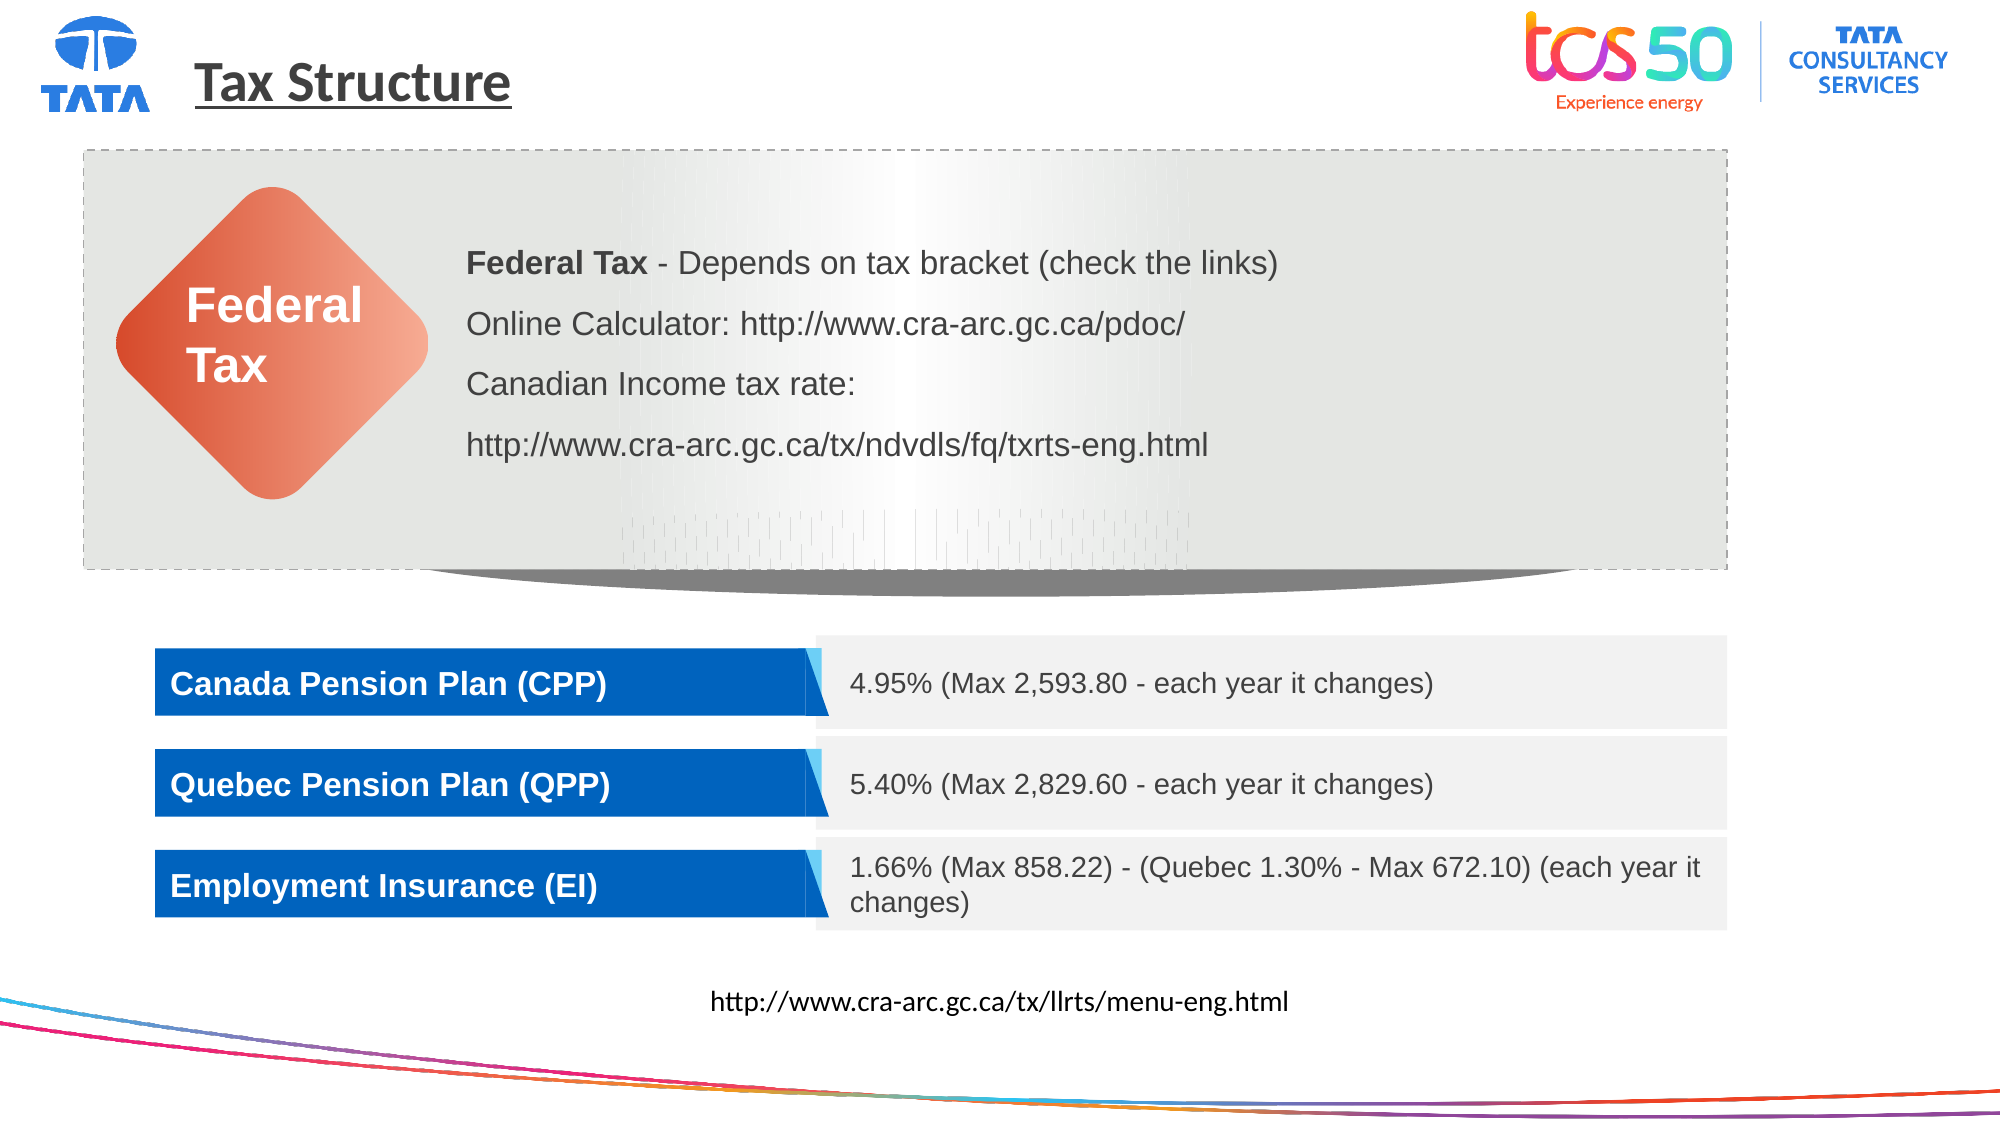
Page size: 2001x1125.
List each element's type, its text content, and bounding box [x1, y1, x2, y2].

text_box Federal Tax - Depends on tax bracket (check the links) Online Calculator: http://www.cra-arc.gc.ca/pdoc/ Canadian Income tax rate: http://www.cra-arc.gc.ca/tx/ndvdls/fq/txrts-eng.html [451, 233, 1295, 471]
picture [1526, 11, 1948, 112]
text_box Employment Insurance (EI) [155, 849, 805, 918]
text_box [83, 149, 1728, 597]
text_box 1.66% (Max 858.22) - (Quebec 1.30% - Max 672.10) (each year it changes) [815, 837, 1728, 931]
text_box Canada Pension Plan (CPP) [155, 648, 805, 716]
text_box 4.95% (Max 2,593.80 - each year it changes) [815, 635, 1728, 729]
title Tax Structure [180, 47, 1818, 142]
text_box [798, 748, 829, 817]
text_box http://www.cra-arc.gc.ca/tx/llrts/menu-eng.html [624, 974, 1375, 1025]
picture [0, 949, 2000, 1125]
text_box 5.40% (Max 2,829.60 - each year it changes) [815, 736, 1728, 830]
text_box Quebec Pension Plan (QPP) [155, 749, 805, 817]
picture [41, 16, 150, 112]
text_box [805, 648, 829, 716]
text_box Federal Tax [152, 264, 393, 400]
text_box [805, 849, 829, 918]
